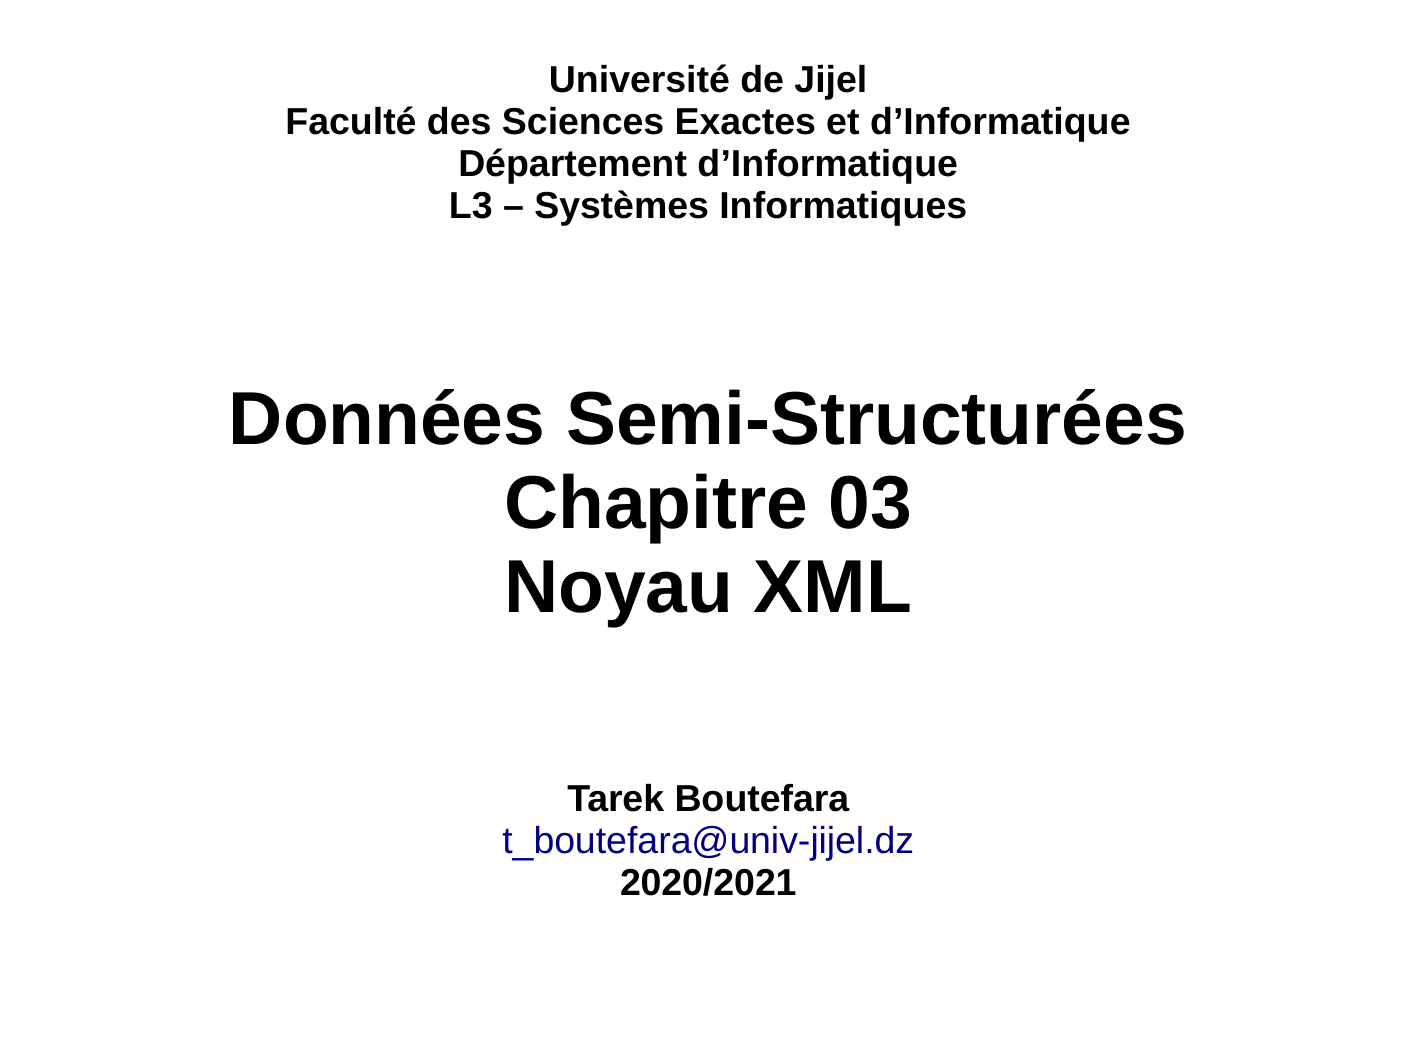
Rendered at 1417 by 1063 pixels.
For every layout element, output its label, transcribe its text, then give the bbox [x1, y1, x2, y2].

subtitle Université de Jijel Faculté des Sciences Exactes et d’Informatique Département d’Informatique L3 – Systèmes Informatiques Données Semi-Structurées Chapitre 03 Noyau XML Tarek Boutefara t_boutefara@univ-jijel.dz 2020/2021 [70, 58, 1346, 904]
